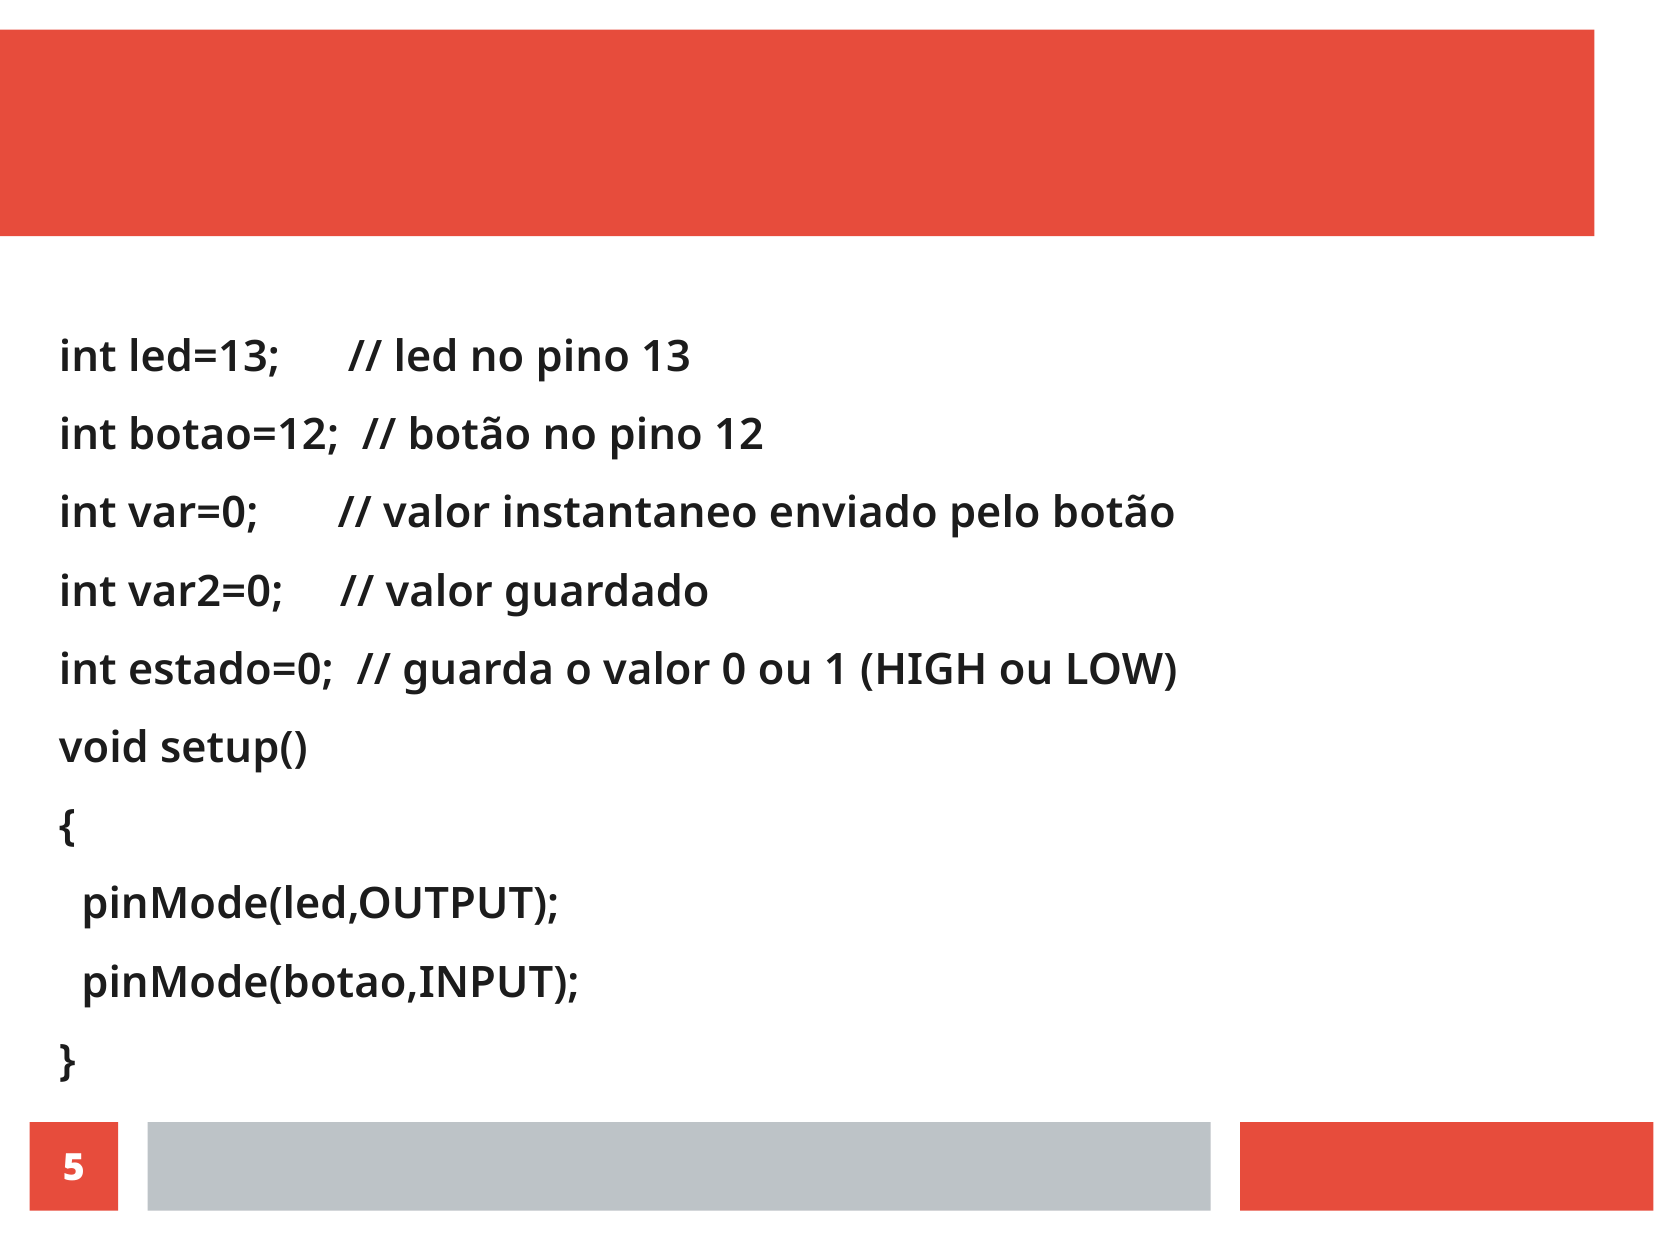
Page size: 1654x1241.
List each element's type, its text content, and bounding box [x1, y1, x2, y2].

list int led=13; // led no pino 13 int botao=12; // botão no pino 12 int var=0; // valor instantaneo enviado pelo botão int var2=0; // valor guardado int estado=0; // guarda o valor 0 ou 1 (HIGH ou LOW) void setup() { pinMode(led,OUTPUT); pinMode(botao,INPUT); } [59, 324, 1565, 1093]
